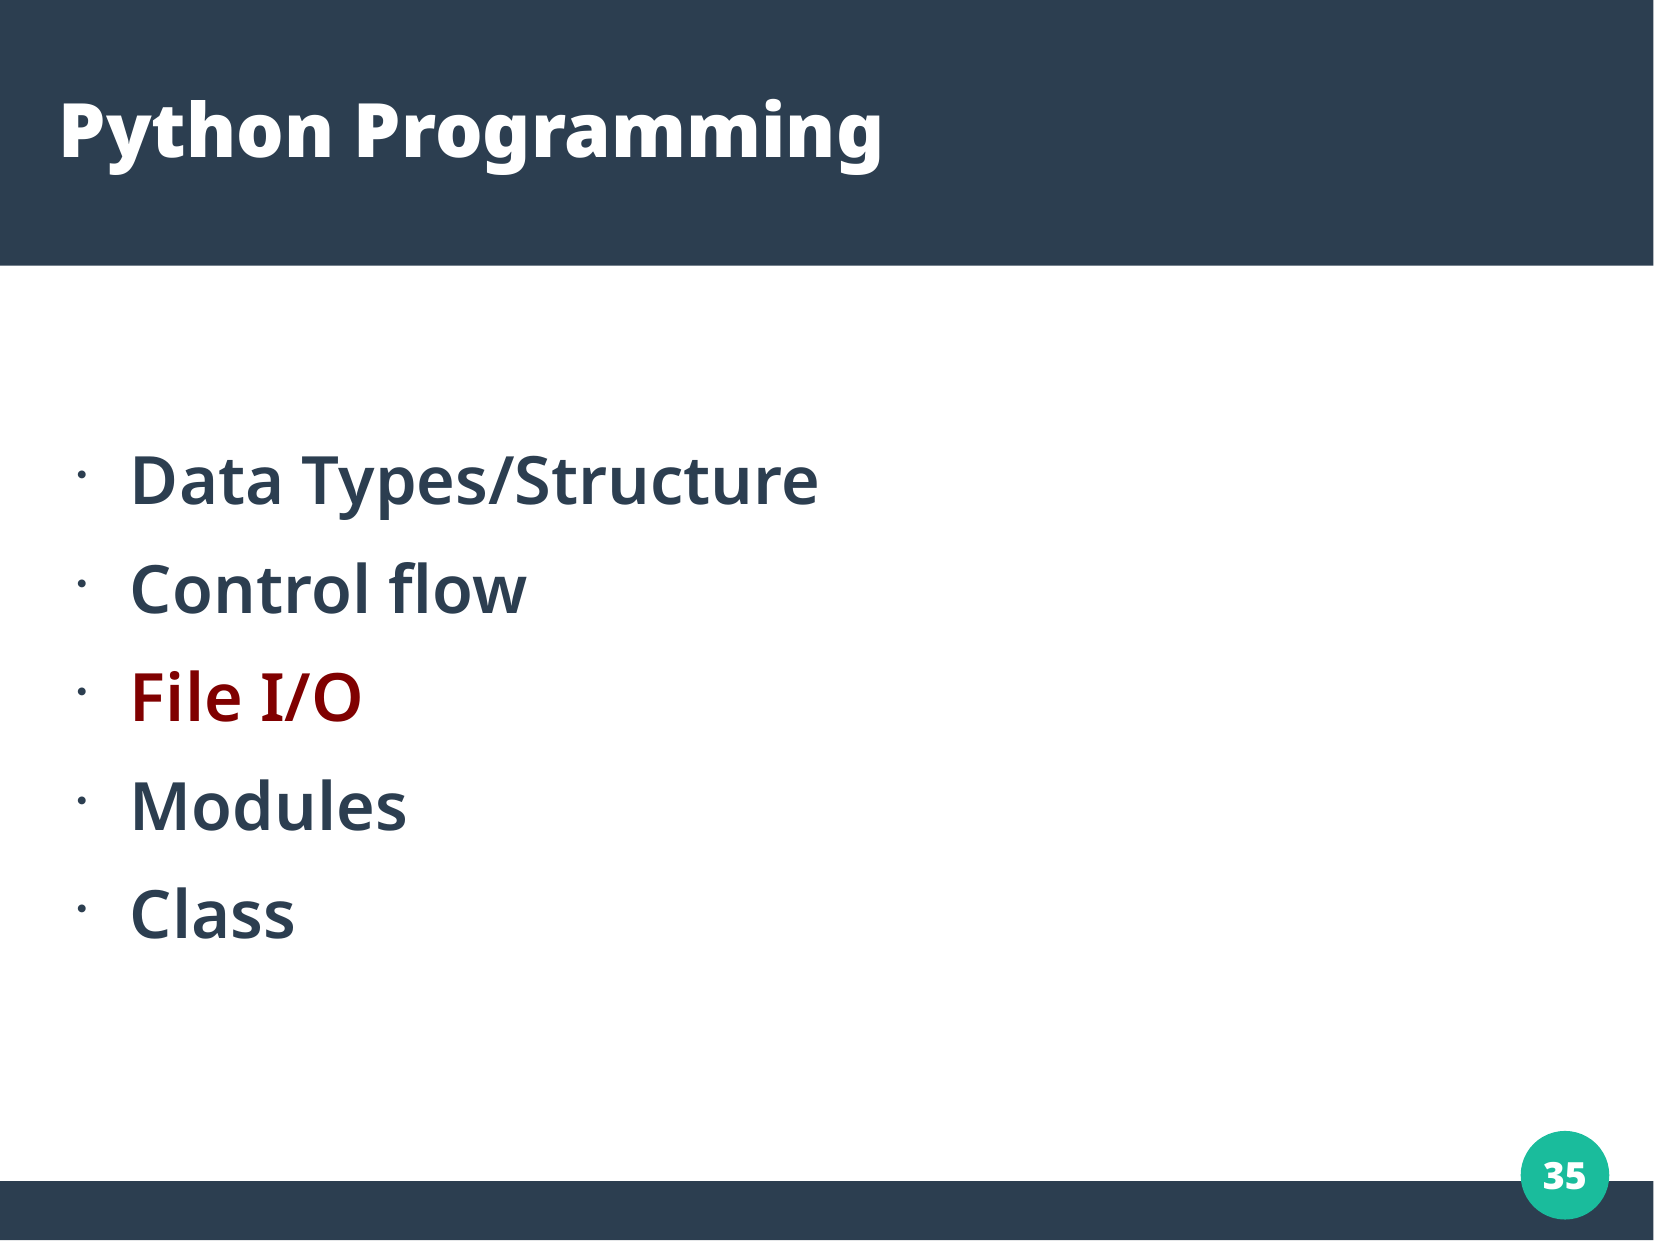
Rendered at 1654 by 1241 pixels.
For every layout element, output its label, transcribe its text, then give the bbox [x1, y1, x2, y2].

list Data Types/Structure Control flow File I/O Modules Class [59, 324, 1595, 1016]
title Python Programming [59, 49, 1595, 207]
